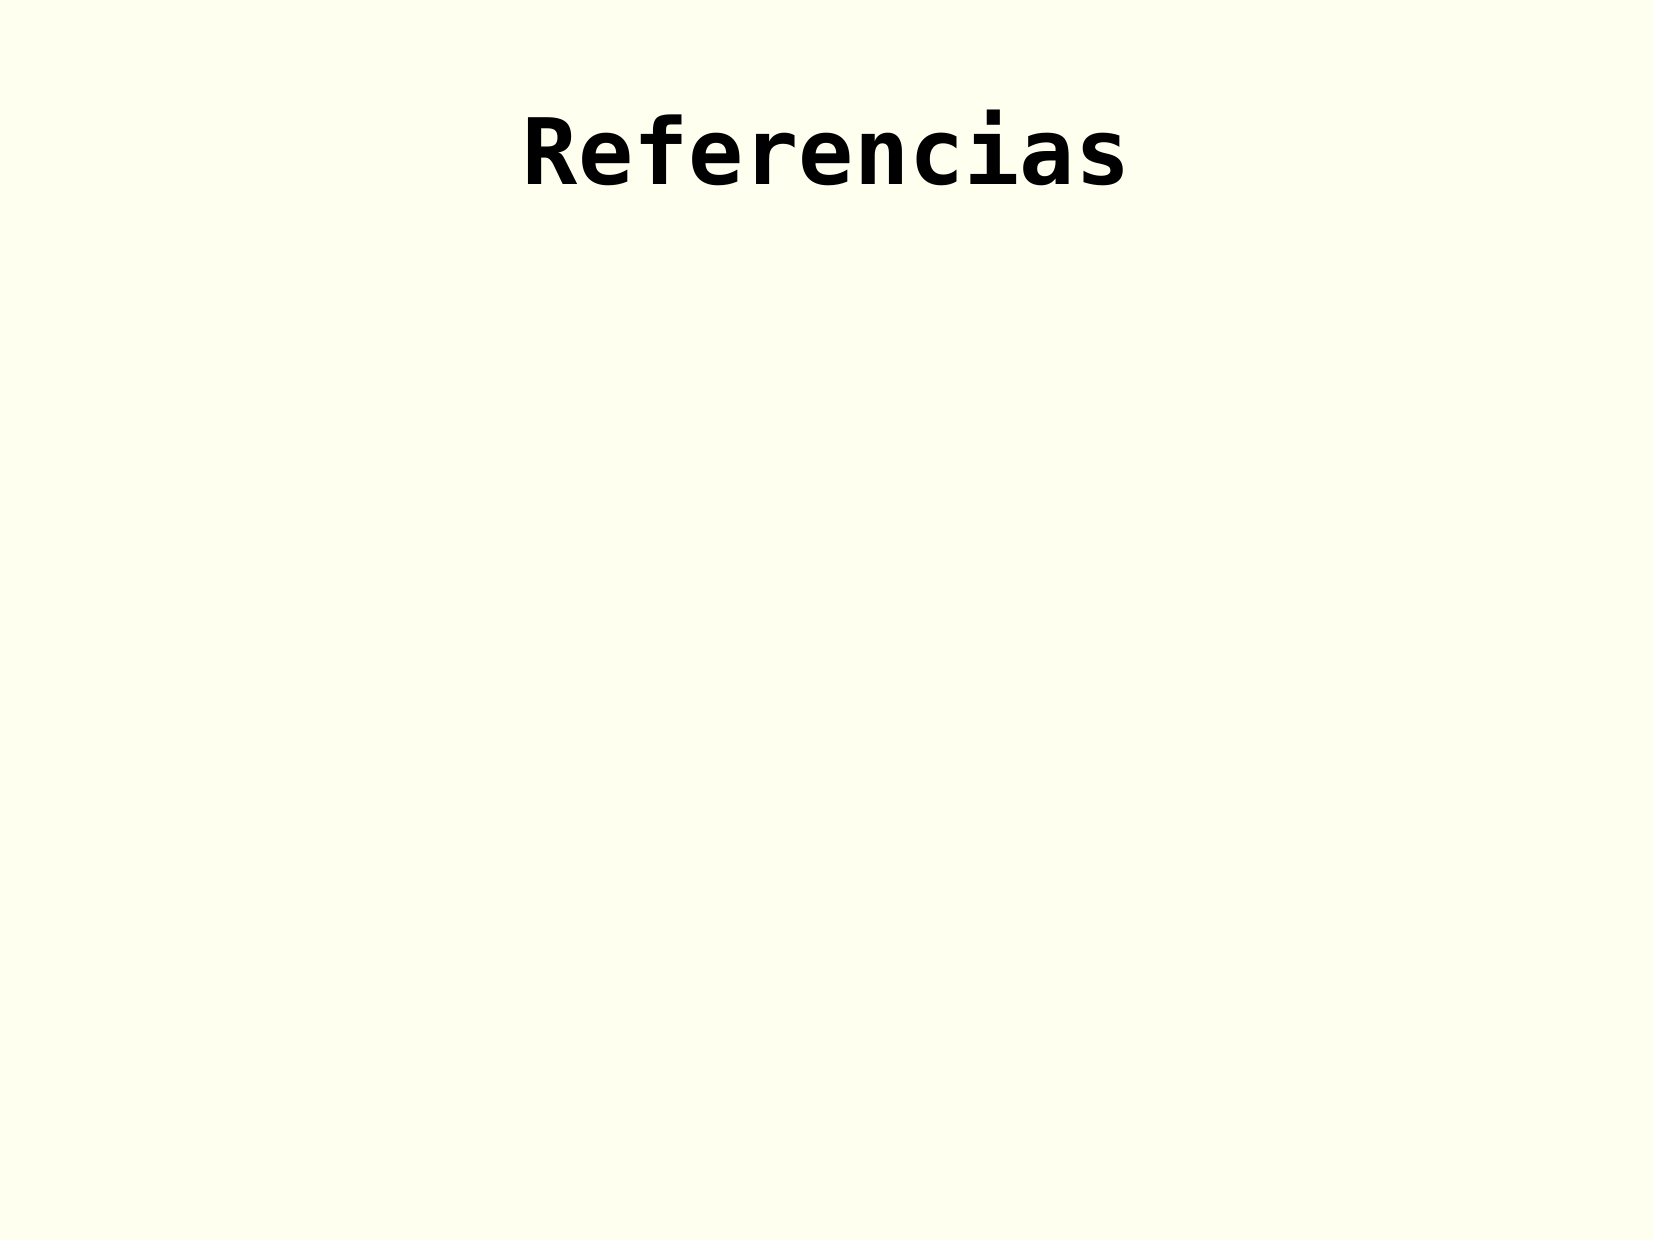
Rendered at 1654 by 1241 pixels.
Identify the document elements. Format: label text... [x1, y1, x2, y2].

title Referencias [82, 49, 1571, 257]
